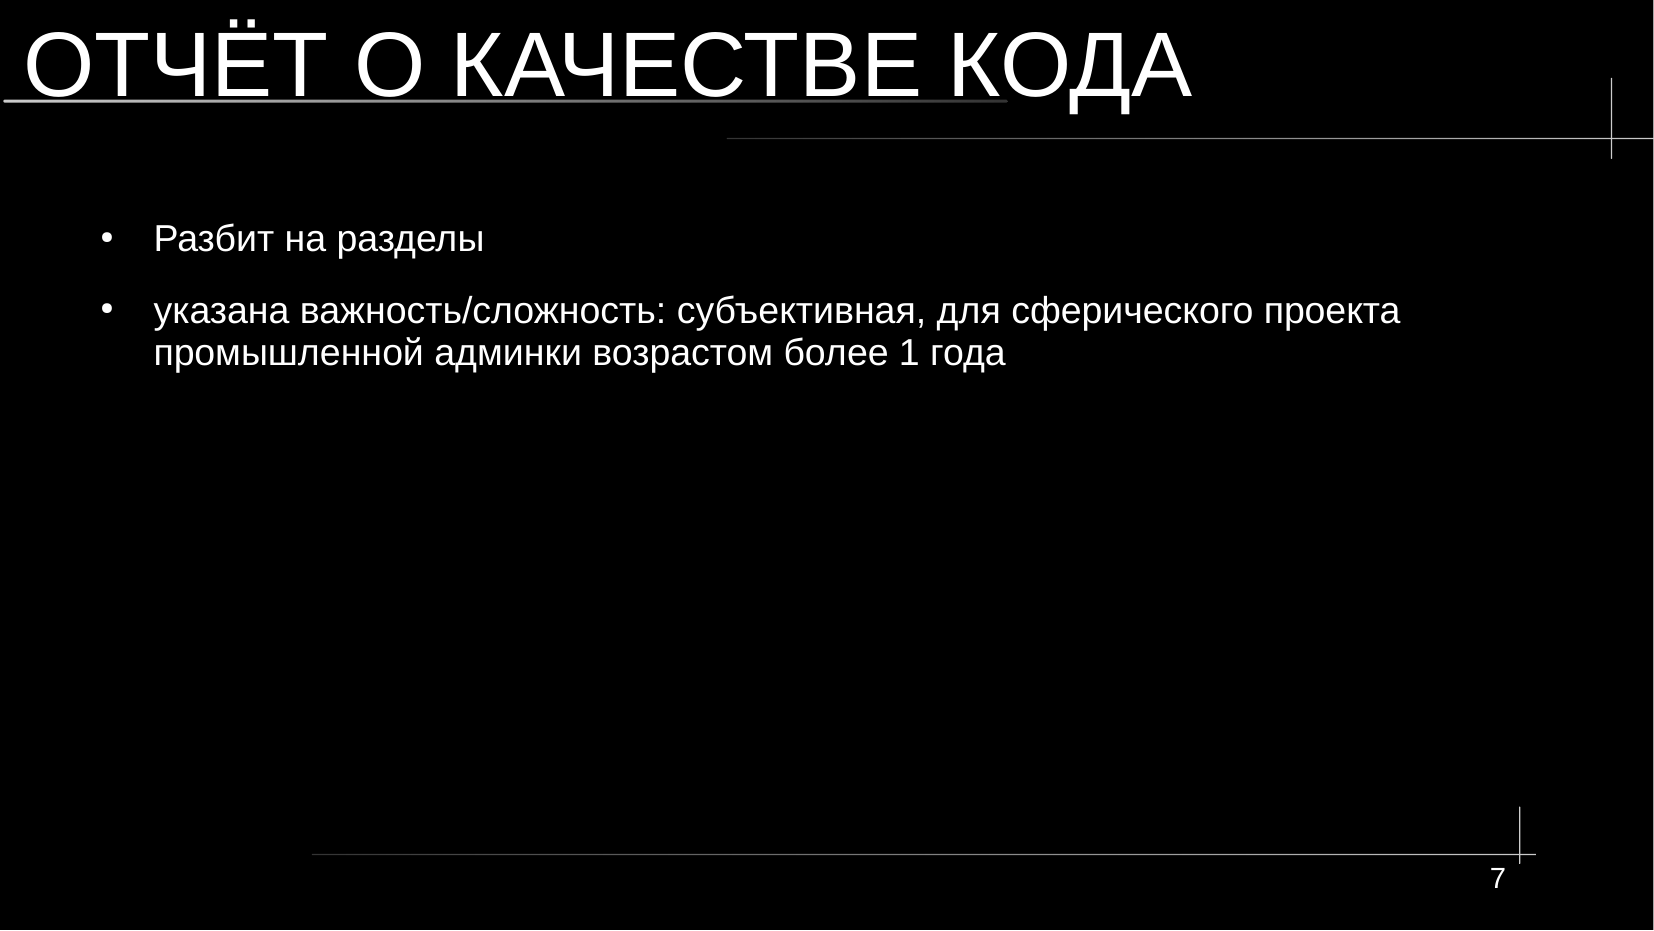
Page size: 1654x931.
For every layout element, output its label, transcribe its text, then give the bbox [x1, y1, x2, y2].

list Разбит на разделы указана важность/сложность: субъективная, для сферического проекта промышленной админки возрастом более 1 года [82, 217, 1571, 758]
title ОТЧЁТ О КАЧЕСТВЕ КОДА [23, 11, 1589, 119]
